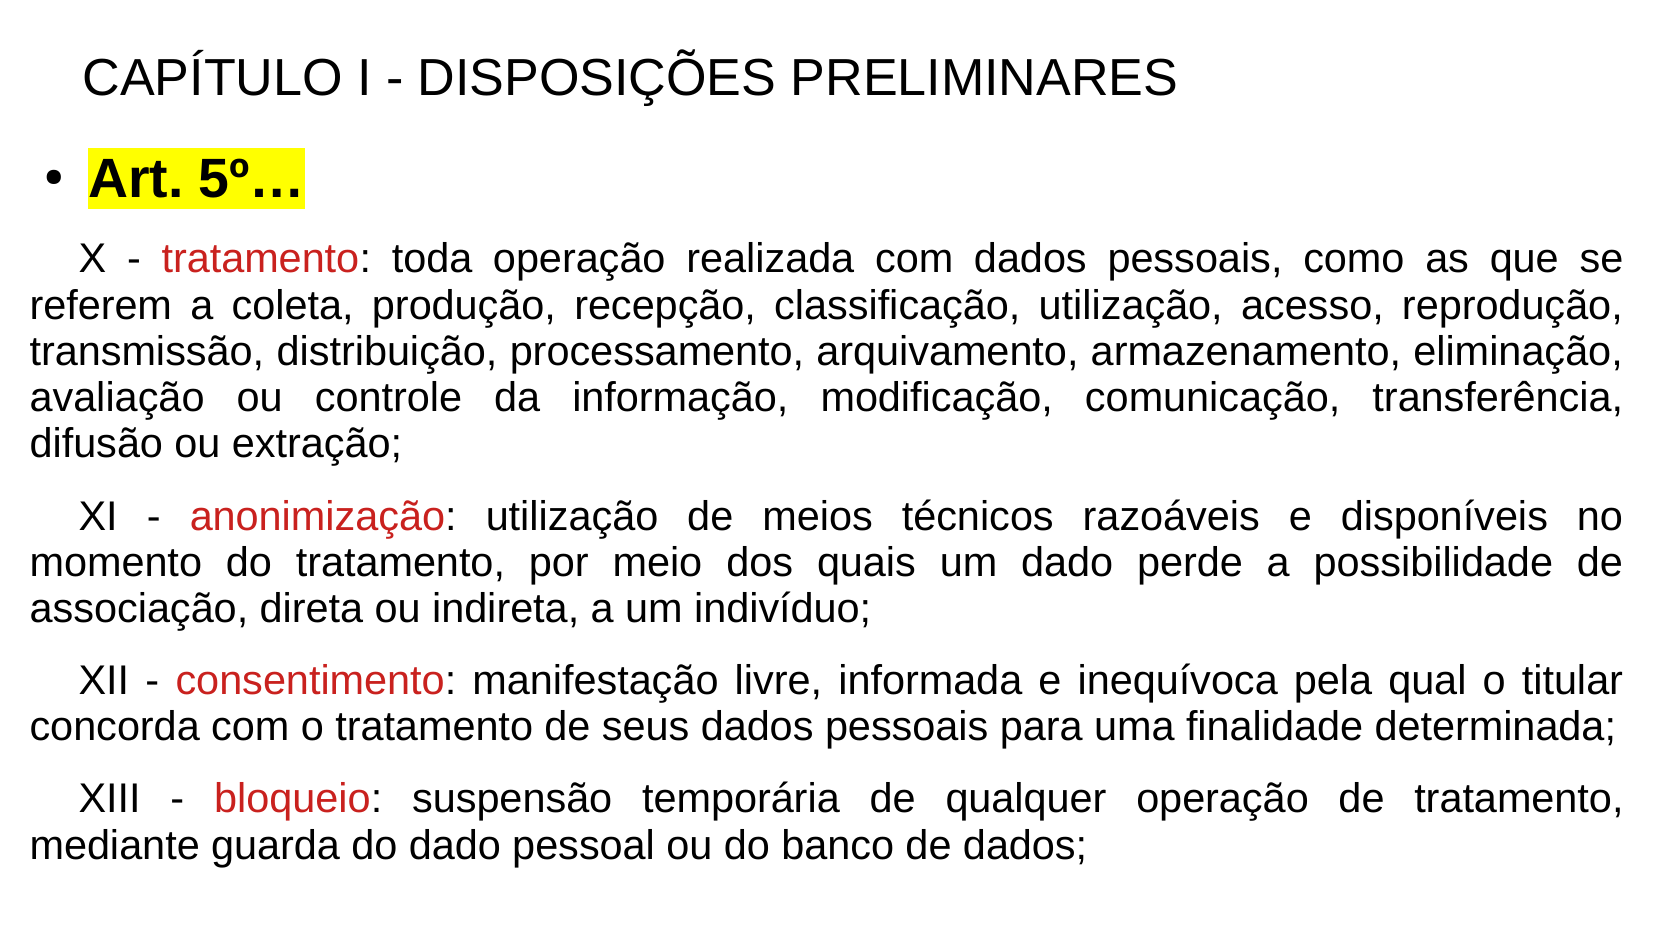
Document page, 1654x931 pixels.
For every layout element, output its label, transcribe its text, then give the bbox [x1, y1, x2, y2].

list Art. 5º… X - tratamento: toda operação realizada com dados pessoais, como as que se referem a coleta, produção, recepção, classificação, utilização, acesso, reprodução, transmissão, distribuição, processamento, arquivamento, armazenamento, eliminação, avaliação ou controle da informação, modificação, comunicação, transferência, difusão ou extração; XI - anonimização: utilização de meios técnicos razoáveis e disponíveis no momento do tratamento, por meio dos quais um dado perde a possibilidade de associação, direta ou indireta, a um indivíduo; XII - consentimento: manifestação livre, informada e inequívoca pela qual o titular concorda com o tratamento de seus dados pessoais para uma finalidade determinada; XIII - bloqueio: suspensão temporária de qualquer operação de tratamento, mediante guarda do dado pessoal ou do banco de dados; [29, 147, 1625, 886]
title CAPÍTULO I - DISPOSIÇÕES PRELIMINARES [82, 37, 1571, 119]
